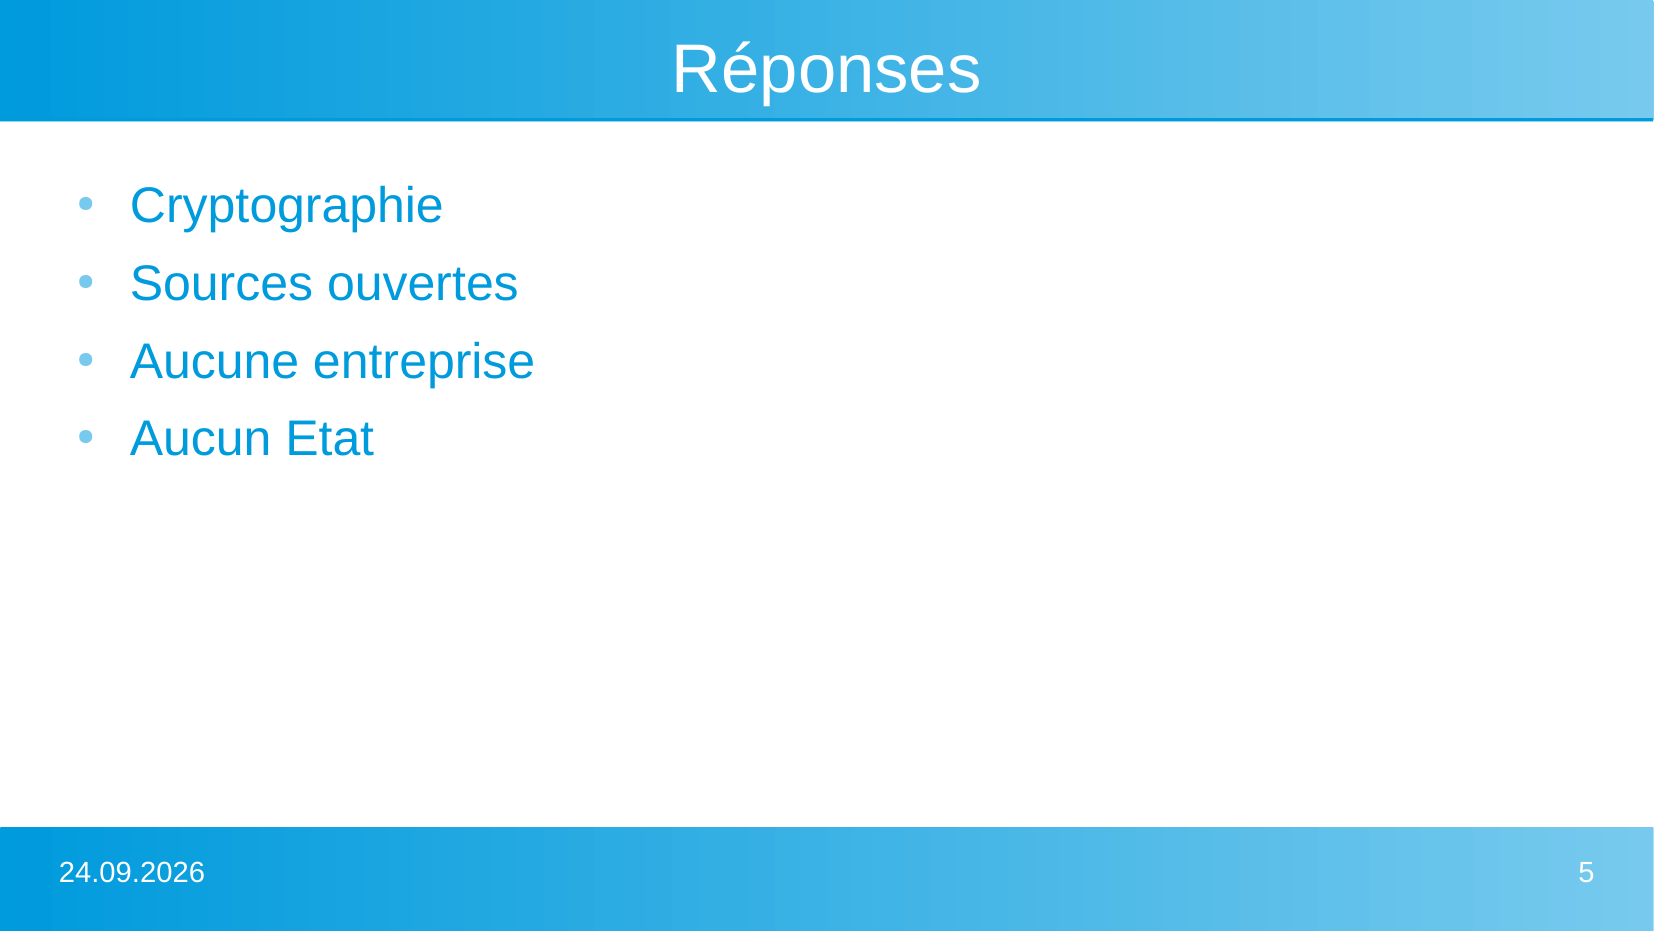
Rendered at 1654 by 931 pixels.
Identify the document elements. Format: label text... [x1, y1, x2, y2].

title Réponses [59, 29, 1595, 108]
list Cryptographie Sources ouvertes Aucune entreprise Aucun Etat [59, 177, 1595, 768]
